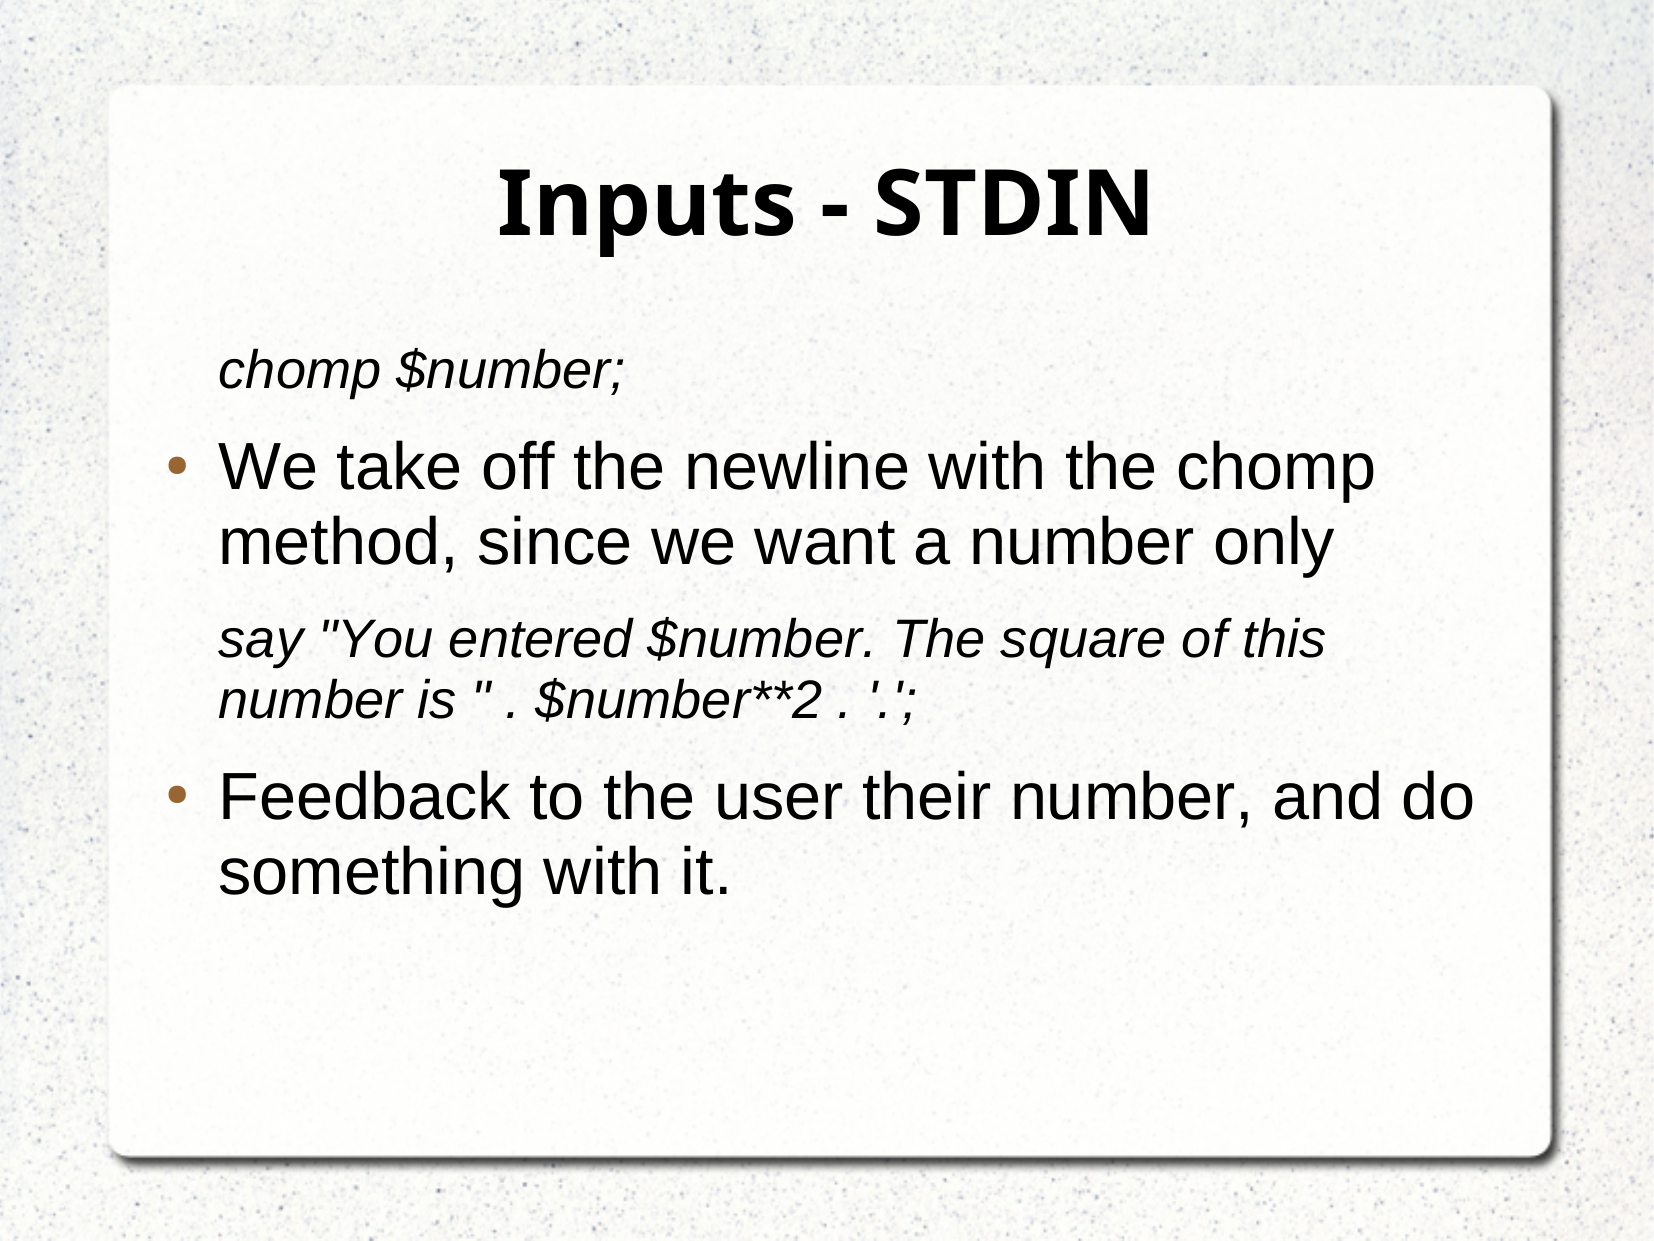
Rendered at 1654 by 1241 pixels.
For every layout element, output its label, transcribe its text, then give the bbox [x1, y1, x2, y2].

title Inputs - STDIN [118, 96, 1536, 304]
list chomp $number; We take off the newline with the chomp method, since we want a number only say "You entered $number. The square of this number is " . $number**2 . '.'; Feedback to the user their number, and do something with it. [147, 339, 1506, 1012]
picture [0, 0, 1654, 1241]
